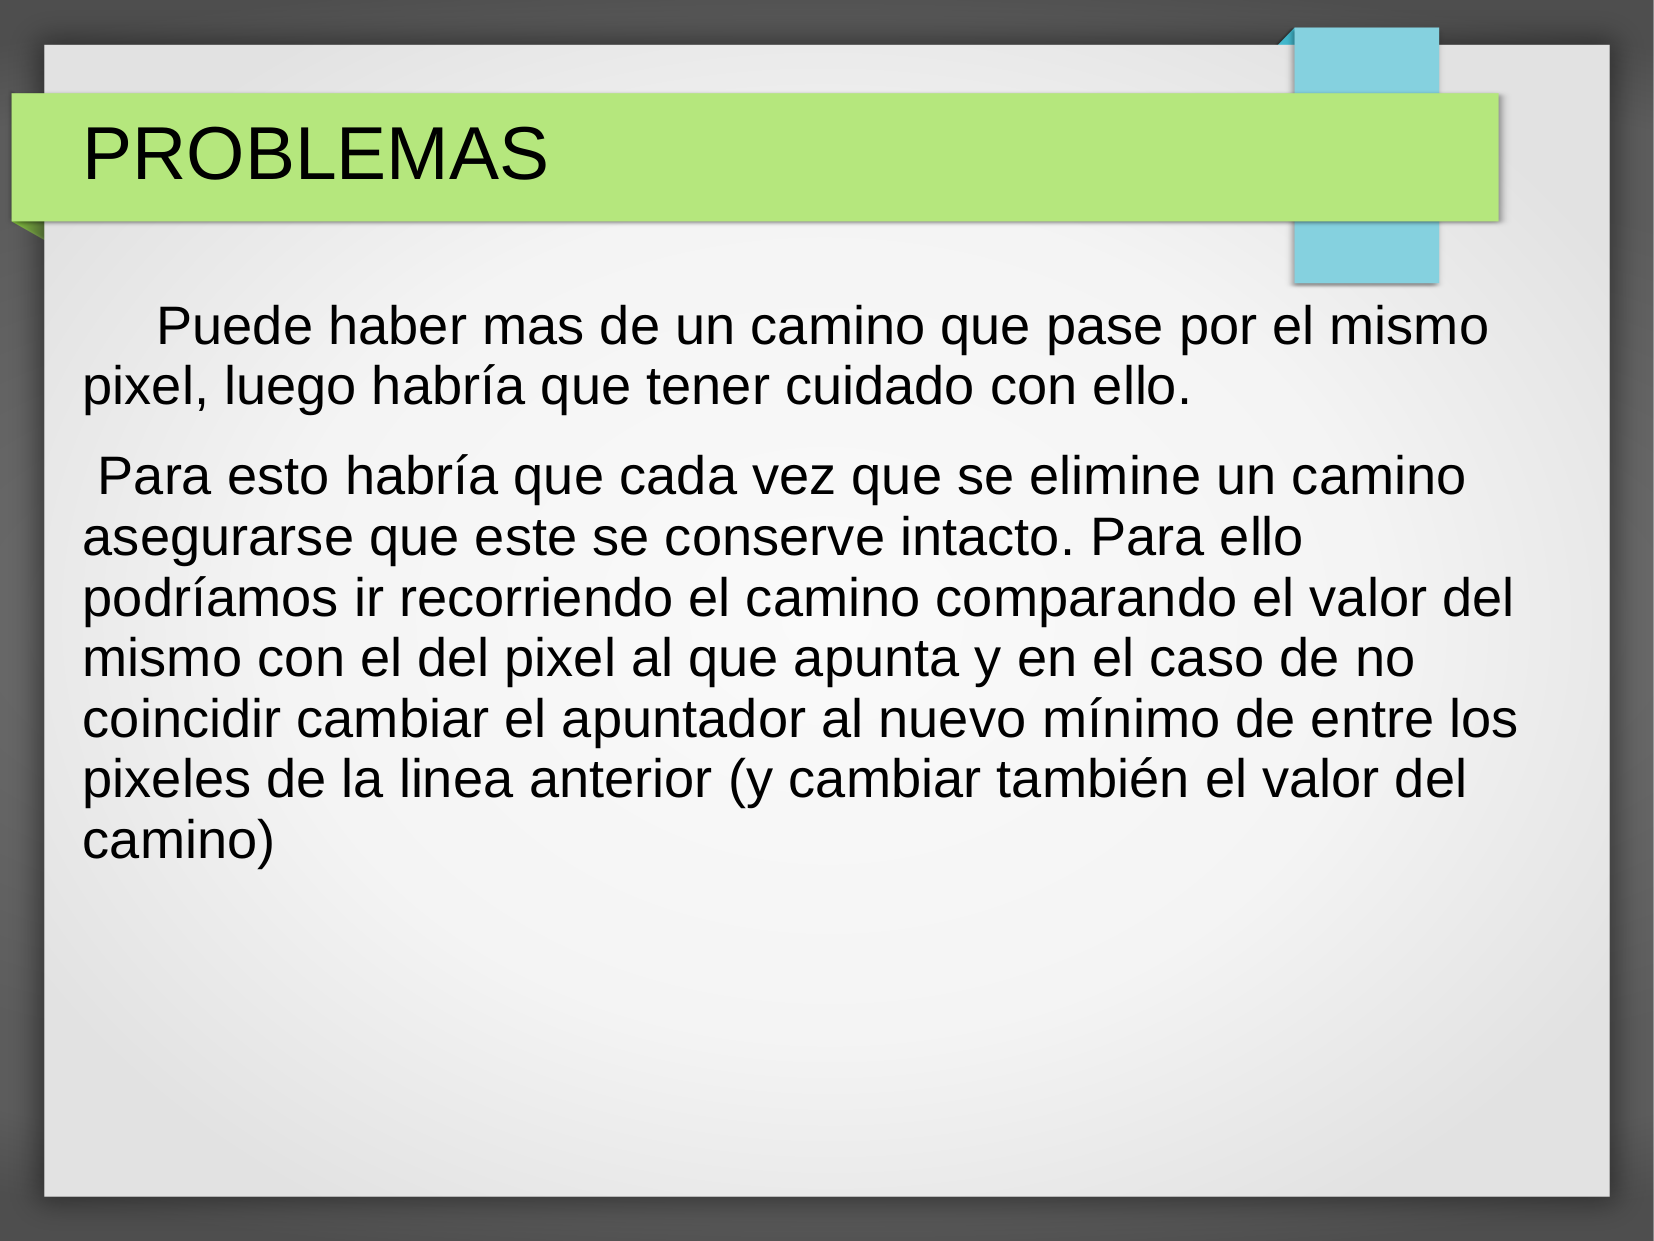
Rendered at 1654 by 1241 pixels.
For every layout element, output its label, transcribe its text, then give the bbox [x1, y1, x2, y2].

list Puede haber mas de un camino que pase por el mismo pixel, luego habría que tener cuidado con ello. Para esto habría que cada vez que se elimine un camino asegurarse que este se conserve intacto. Para ello podríamos ir recorriendo el camino comparando el valor del mismo con el del pixel al que apunta y en el caso de no coincidir cambiar el apuntador al nuevo mínimo de entre los pixeles de la linea anterior (y cambiar también el valor del camino) [82, 295, 1571, 1015]
picture [0, 0, 1654, 1241]
title PROBLEMAS [82, 94, 1264, 213]
